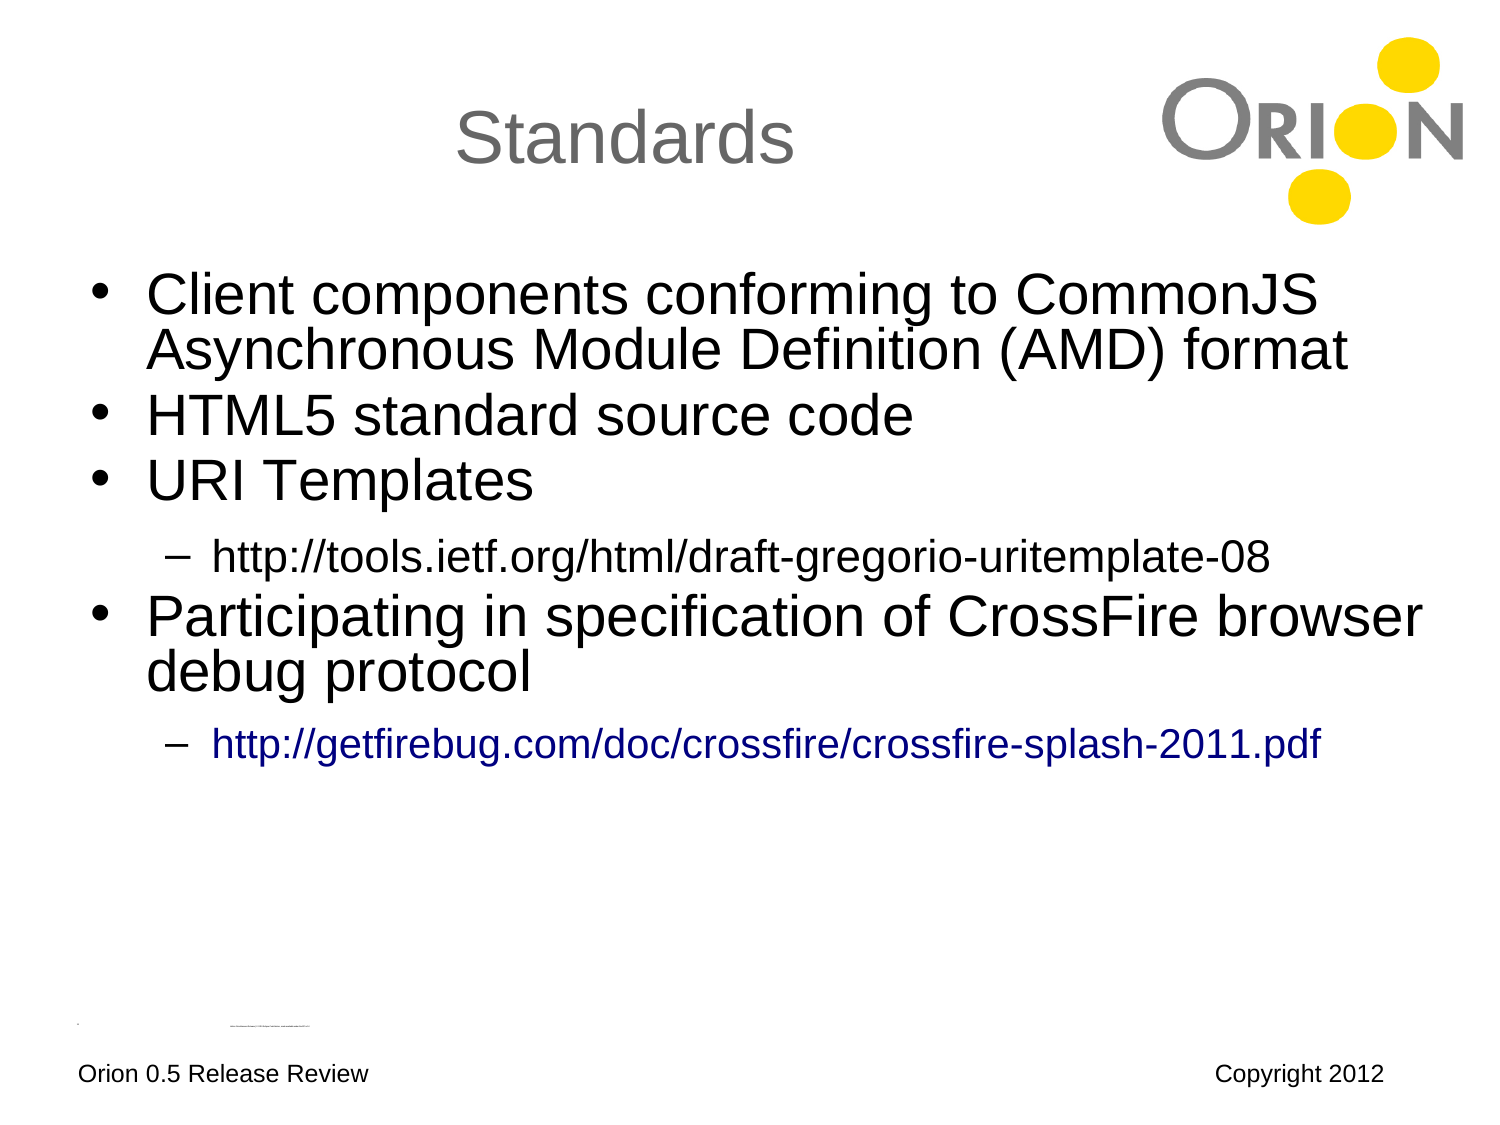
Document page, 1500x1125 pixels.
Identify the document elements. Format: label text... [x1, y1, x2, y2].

picture [1162, 37, 1463, 225]
title Standards [74, 45, 1176, 233]
list Client components conforming to CommonJS Asynchronous Module Definition (AMD) format HTML5 standard source code URI Templates http://tools.ietf.org/html/draft-gregorio-uritemplate-08 Participating in specification of CrossFire browser debug protocol http://getfirebug.com/doc/crossfire/crossfire-splash-2011.pdf [75, 262, 1500, 1006]
